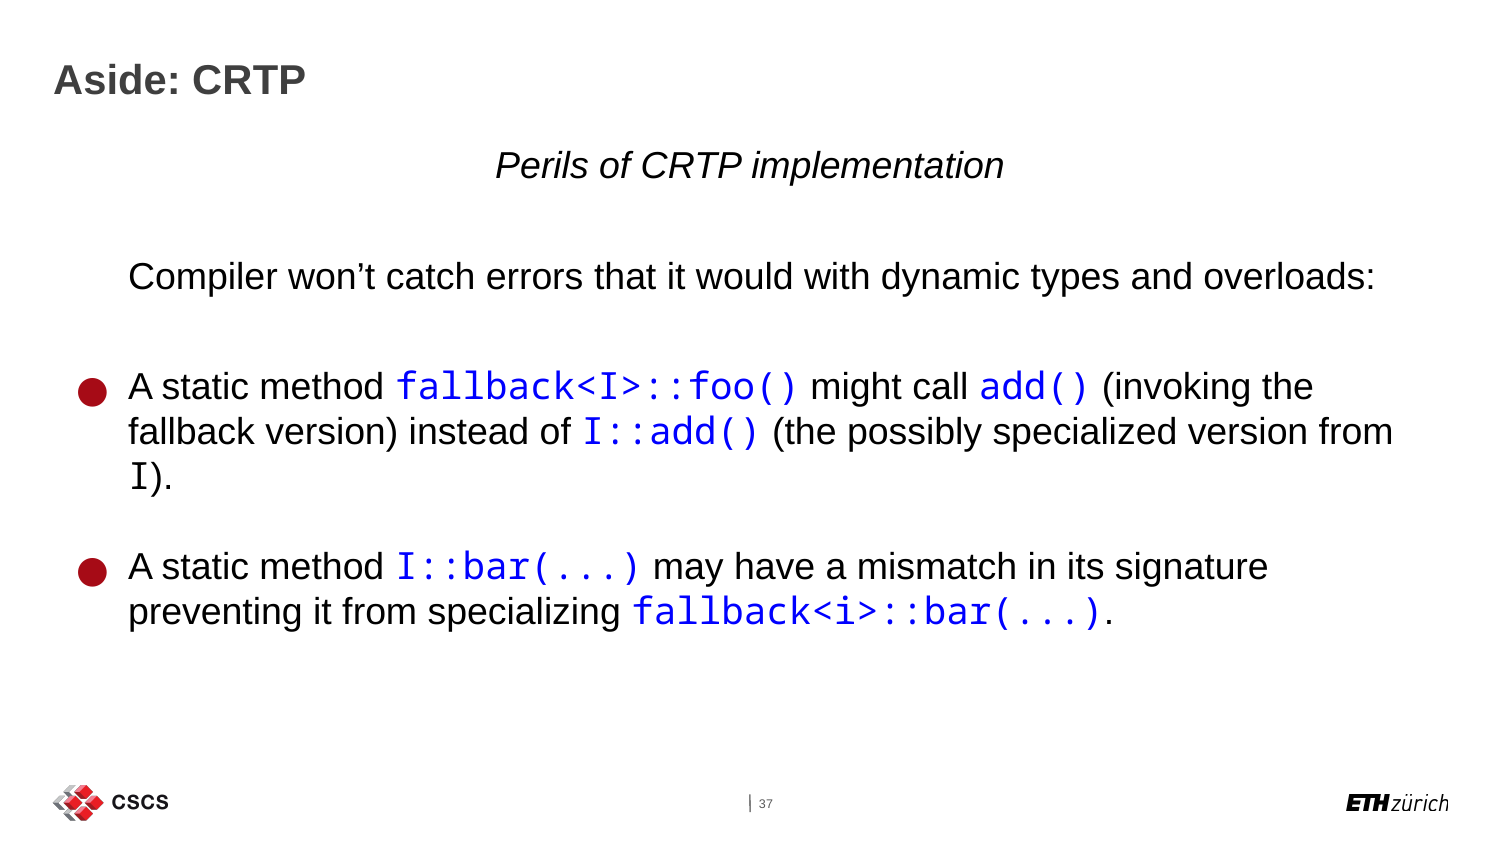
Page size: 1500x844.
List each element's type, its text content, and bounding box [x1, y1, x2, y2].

slide_number <number> [750, 794, 798, 813]
picture [1346, 794, 1448, 811]
title Aside: CRTP [53, 5, 1447, 112]
picture [43, 775, 177, 830]
list Perils of CRTP implementation Compiler won’t catch errors that it would with dynamic types and overloads: A static method fallback<I>::foo() might call add() (invoking the fallback version) instead of I::add() (the possibly specialized version from I). A static method I::bar(...) may have a mismatch in its signature preventing it from specializing fallback<i>::bar(...). [53, 133, 1447, 767]
